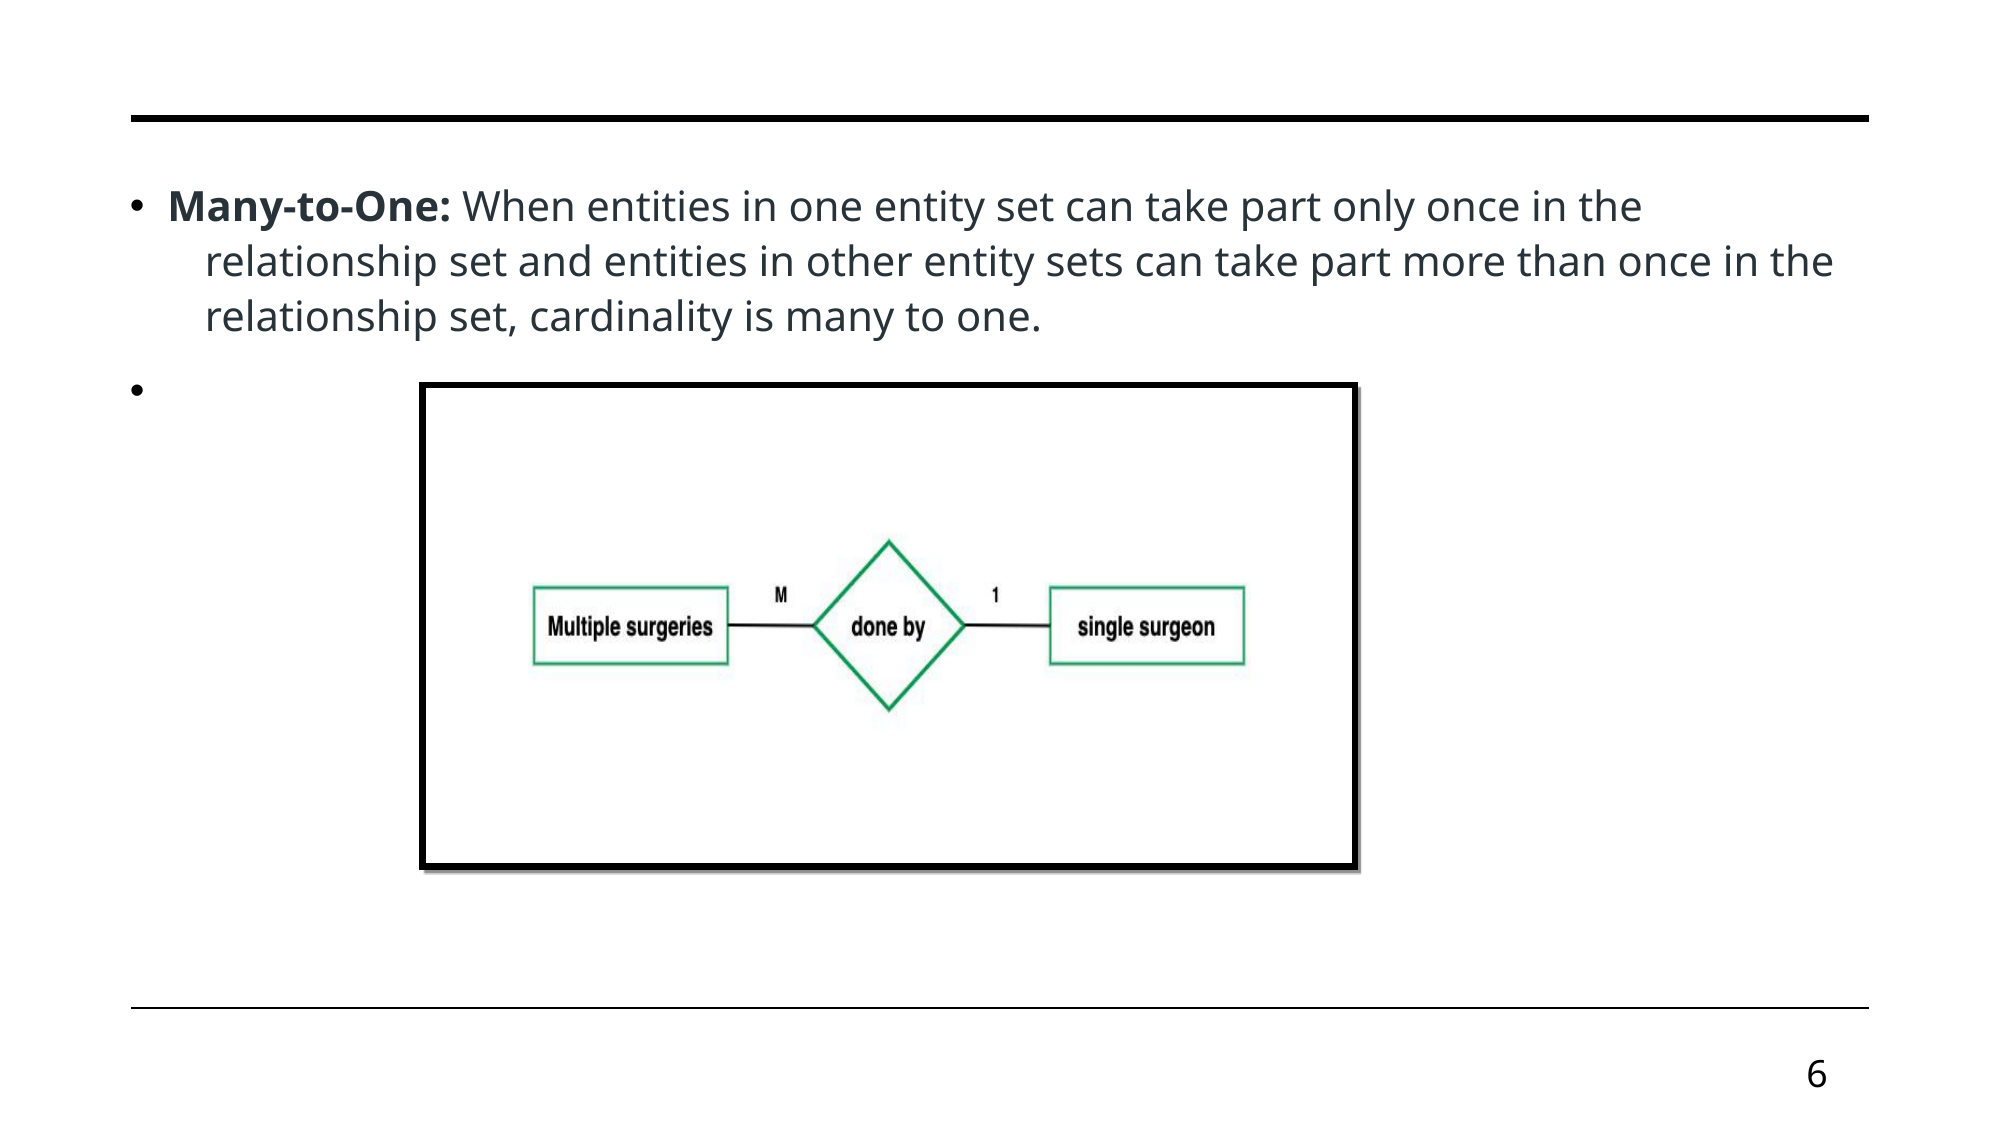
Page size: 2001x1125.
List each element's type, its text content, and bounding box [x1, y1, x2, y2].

text_box [1372, 1042, 1902, 1103]
picture [425, 388, 1352, 864]
list Many-to-One: When entities in one entity set can take part only once in the relationship set and entities in other entity sets can take part more than once in the relationship set, cardinality is many to one. [114, 167, 1869, 973]
